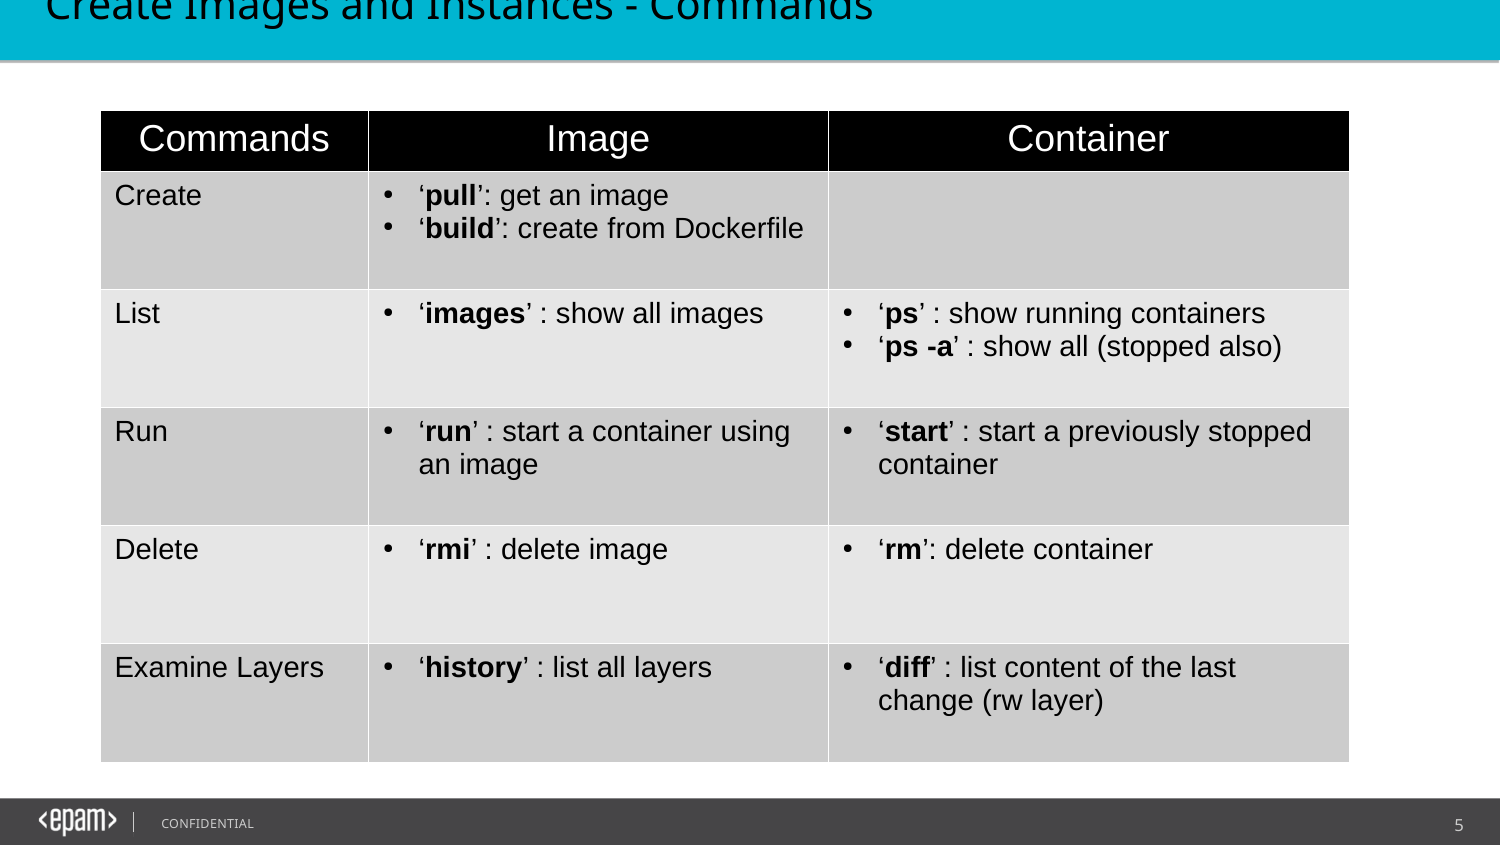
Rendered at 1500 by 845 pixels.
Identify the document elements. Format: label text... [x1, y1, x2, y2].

table_cell ‘rm’: delete container [829, 526, 1349, 643]
table_cell ‘images’ : show all images [369, 290, 828, 407]
table_cell ‘start’ : start a previously stopped container [829, 408, 1349, 525]
table_cell ‘diff’ : list content of the last change (rw layer) [829, 644, 1349, 762]
table_cell Create [101, 172, 368, 289]
table_cell ‘run’ : start a container using an image [369, 408, 828, 525]
title Create Images and Instances - Commands [0, 0, 1500, 61]
table_cell ‘ps’ : show running containers ‘ps -a’ : show all (stopped also) [829, 290, 1349, 407]
table_cell Run [101, 408, 368, 525]
table_cell ‘rmi’ : delete image [369, 526, 828, 643]
table_cell ‘pull’: get an image ‘build’: create from Dockerfile [369, 172, 828, 289]
table_cell Examine Layers [101, 644, 368, 762]
table_cell Delete [101, 526, 368, 643]
table_cell [829, 172, 1349, 289]
table_header Image [369, 111, 828, 171]
table_cell ‘history’ : list all layers [369, 644, 828, 762]
table_header Commands [101, 111, 368, 171]
table_header Container [829, 111, 1349, 171]
table_cell List [101, 290, 368, 407]
picture [38, 808, 117, 837]
